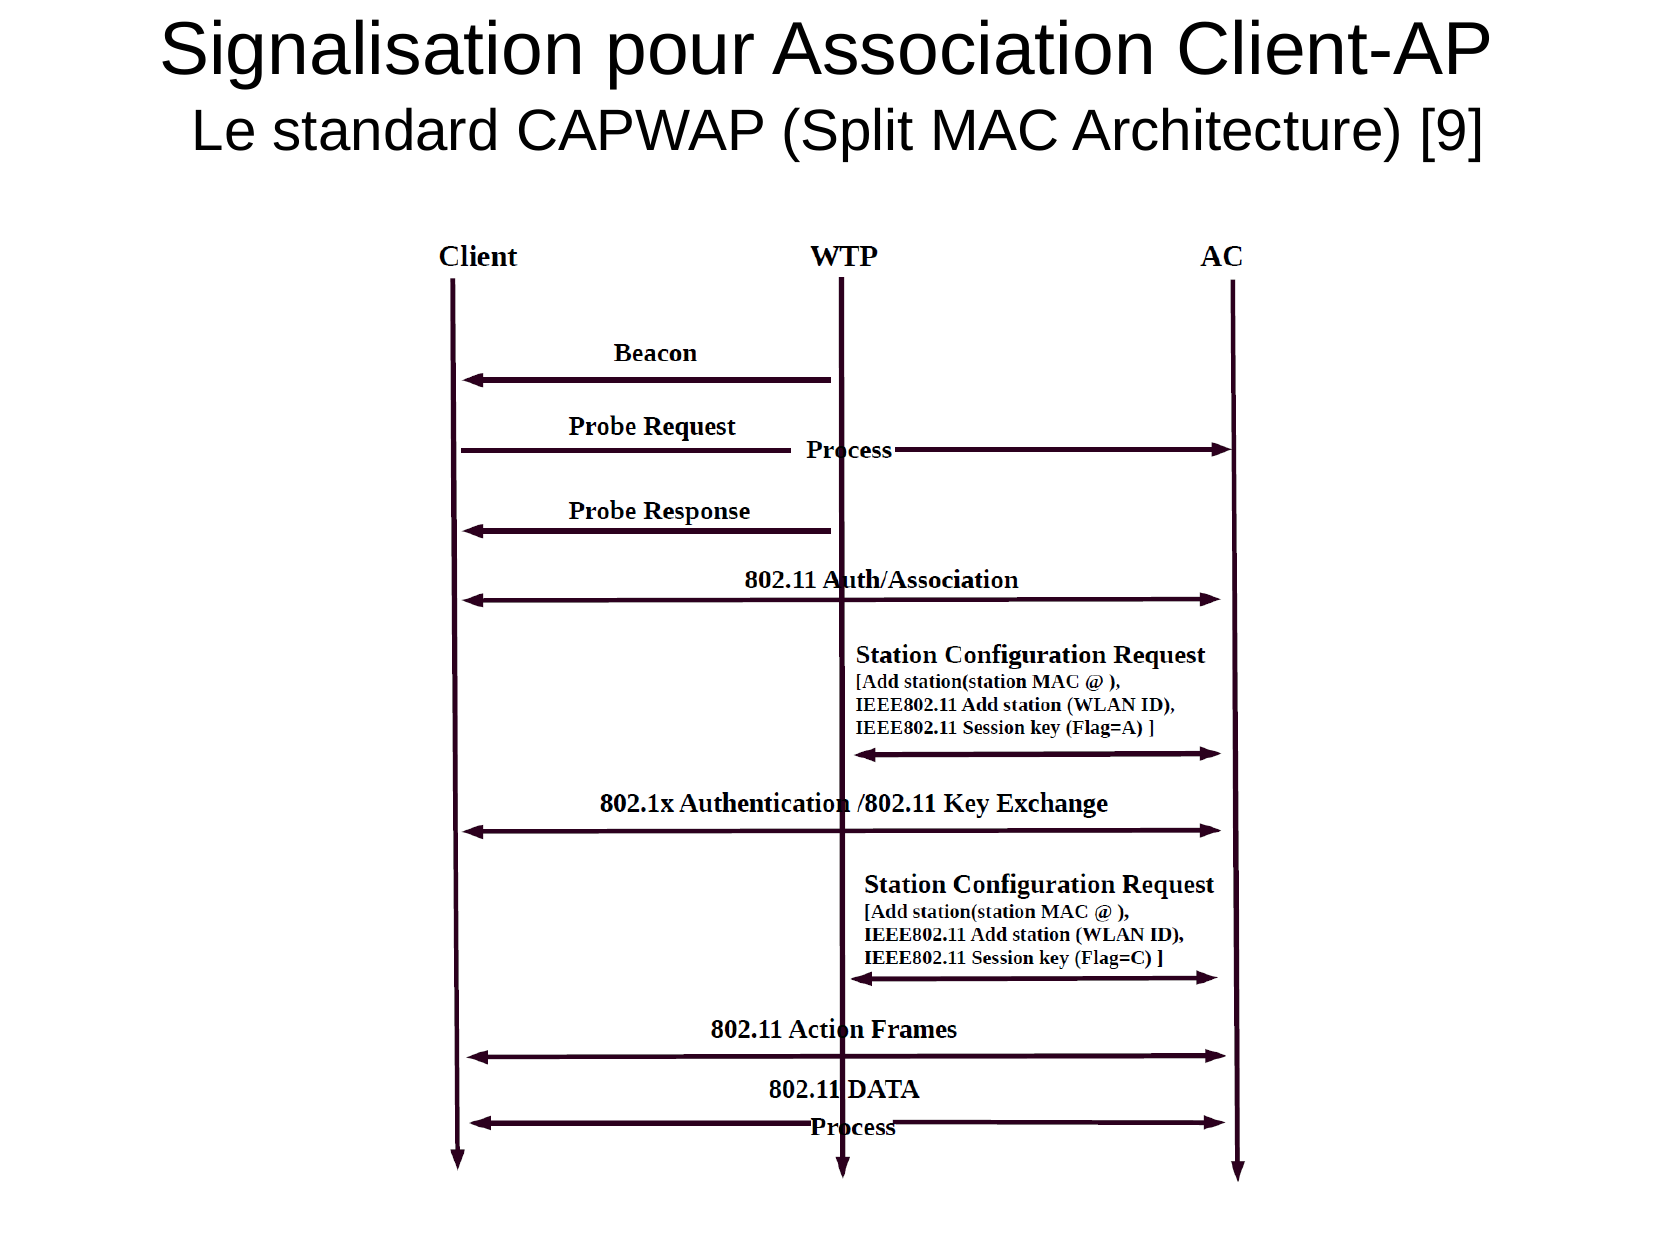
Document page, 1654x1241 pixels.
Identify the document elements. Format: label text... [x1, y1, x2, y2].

title Le standard CAPWAP (Split MAC Architecture) [9] [177, 82, 1501, 178]
picture [437, 237, 1260, 1182]
title Signalisation pour Association Client-AP [82, 2, 1571, 95]
